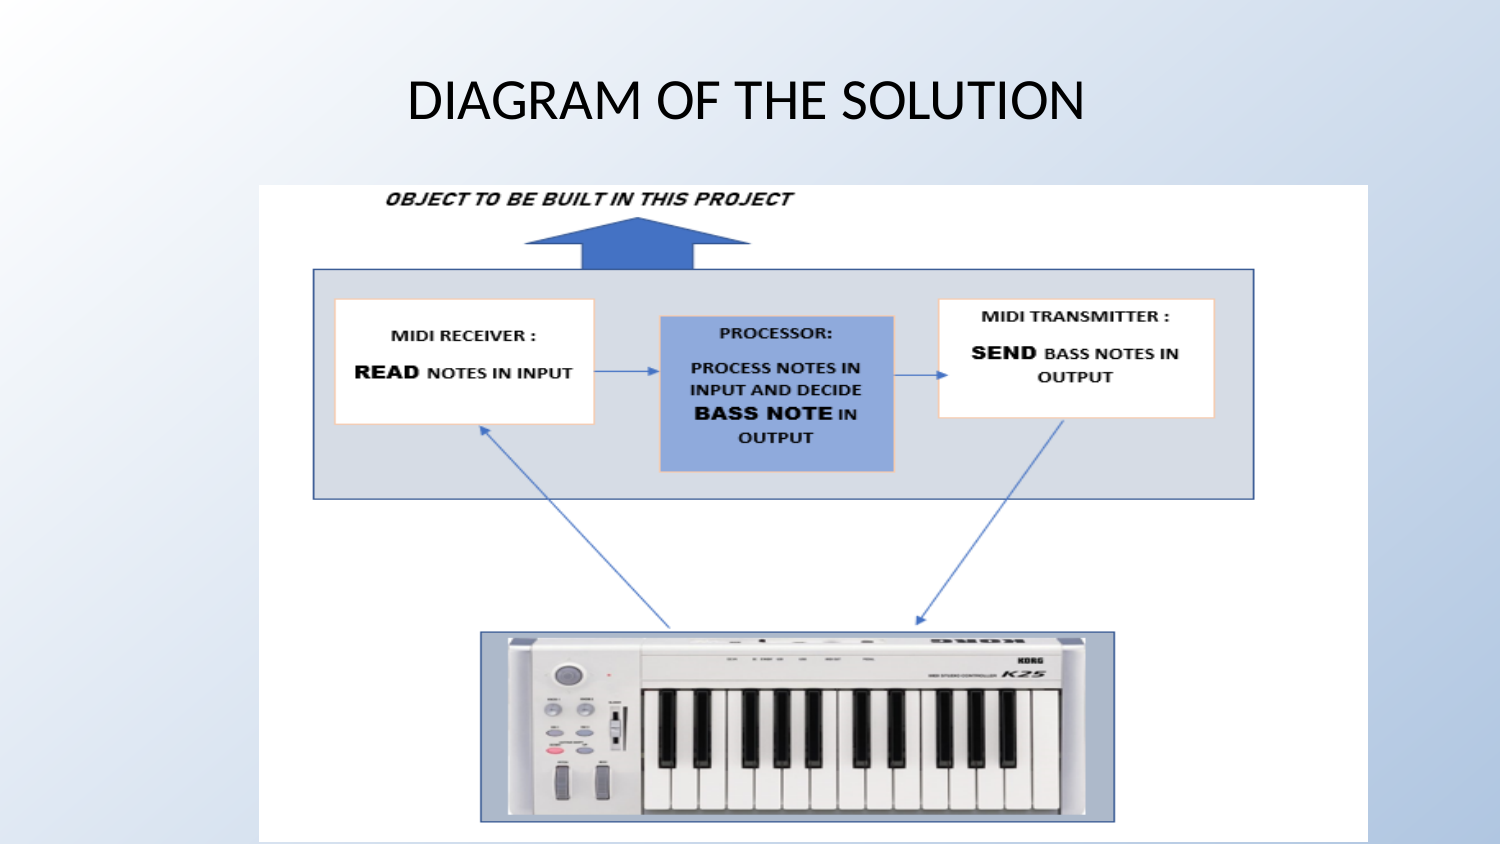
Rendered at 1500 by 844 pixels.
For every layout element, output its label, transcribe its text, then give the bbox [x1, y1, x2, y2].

title DIAGRAM OF THE SOLUTION [246, 37, 1309, 156]
picture [259, 185, 1368, 842]
